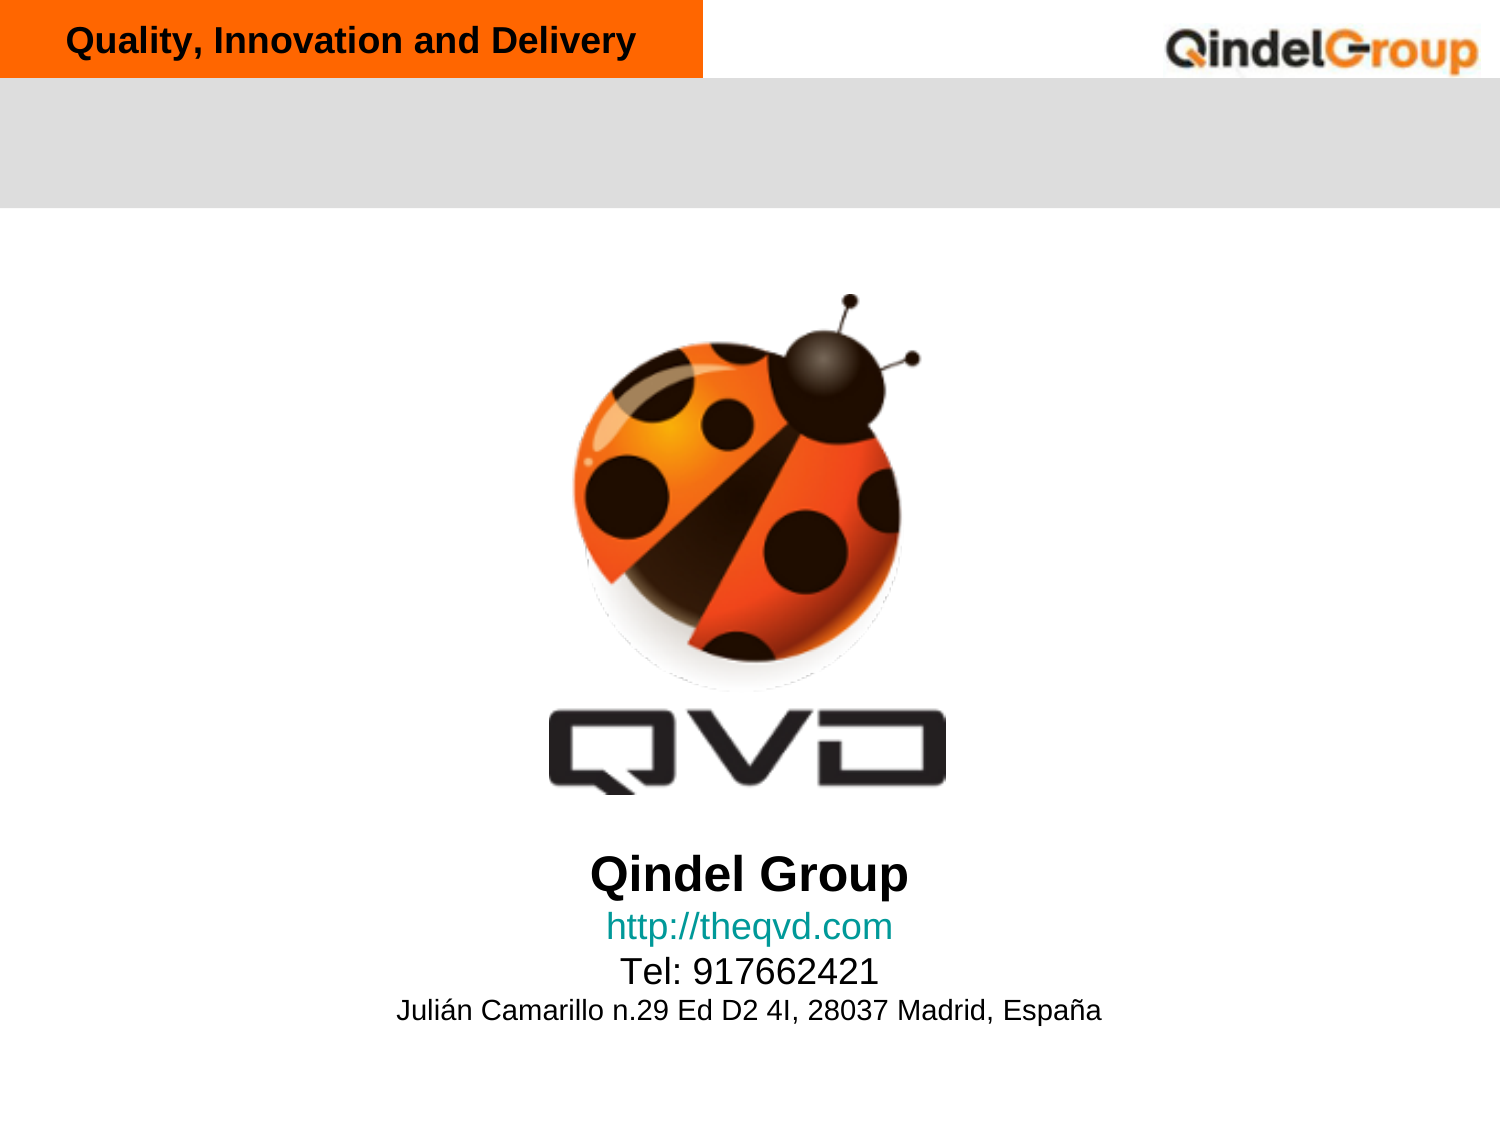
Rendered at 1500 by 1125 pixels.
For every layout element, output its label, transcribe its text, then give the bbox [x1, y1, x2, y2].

picture [1163, 23, 1481, 78]
picture [549, 294, 946, 796]
text_box Qindel Group http://theqvd.com Tel: 917662421 Julián Camarillo n.29 Ed D2 4I, 28037 Madrid, España [381, 834, 1118, 1035]
